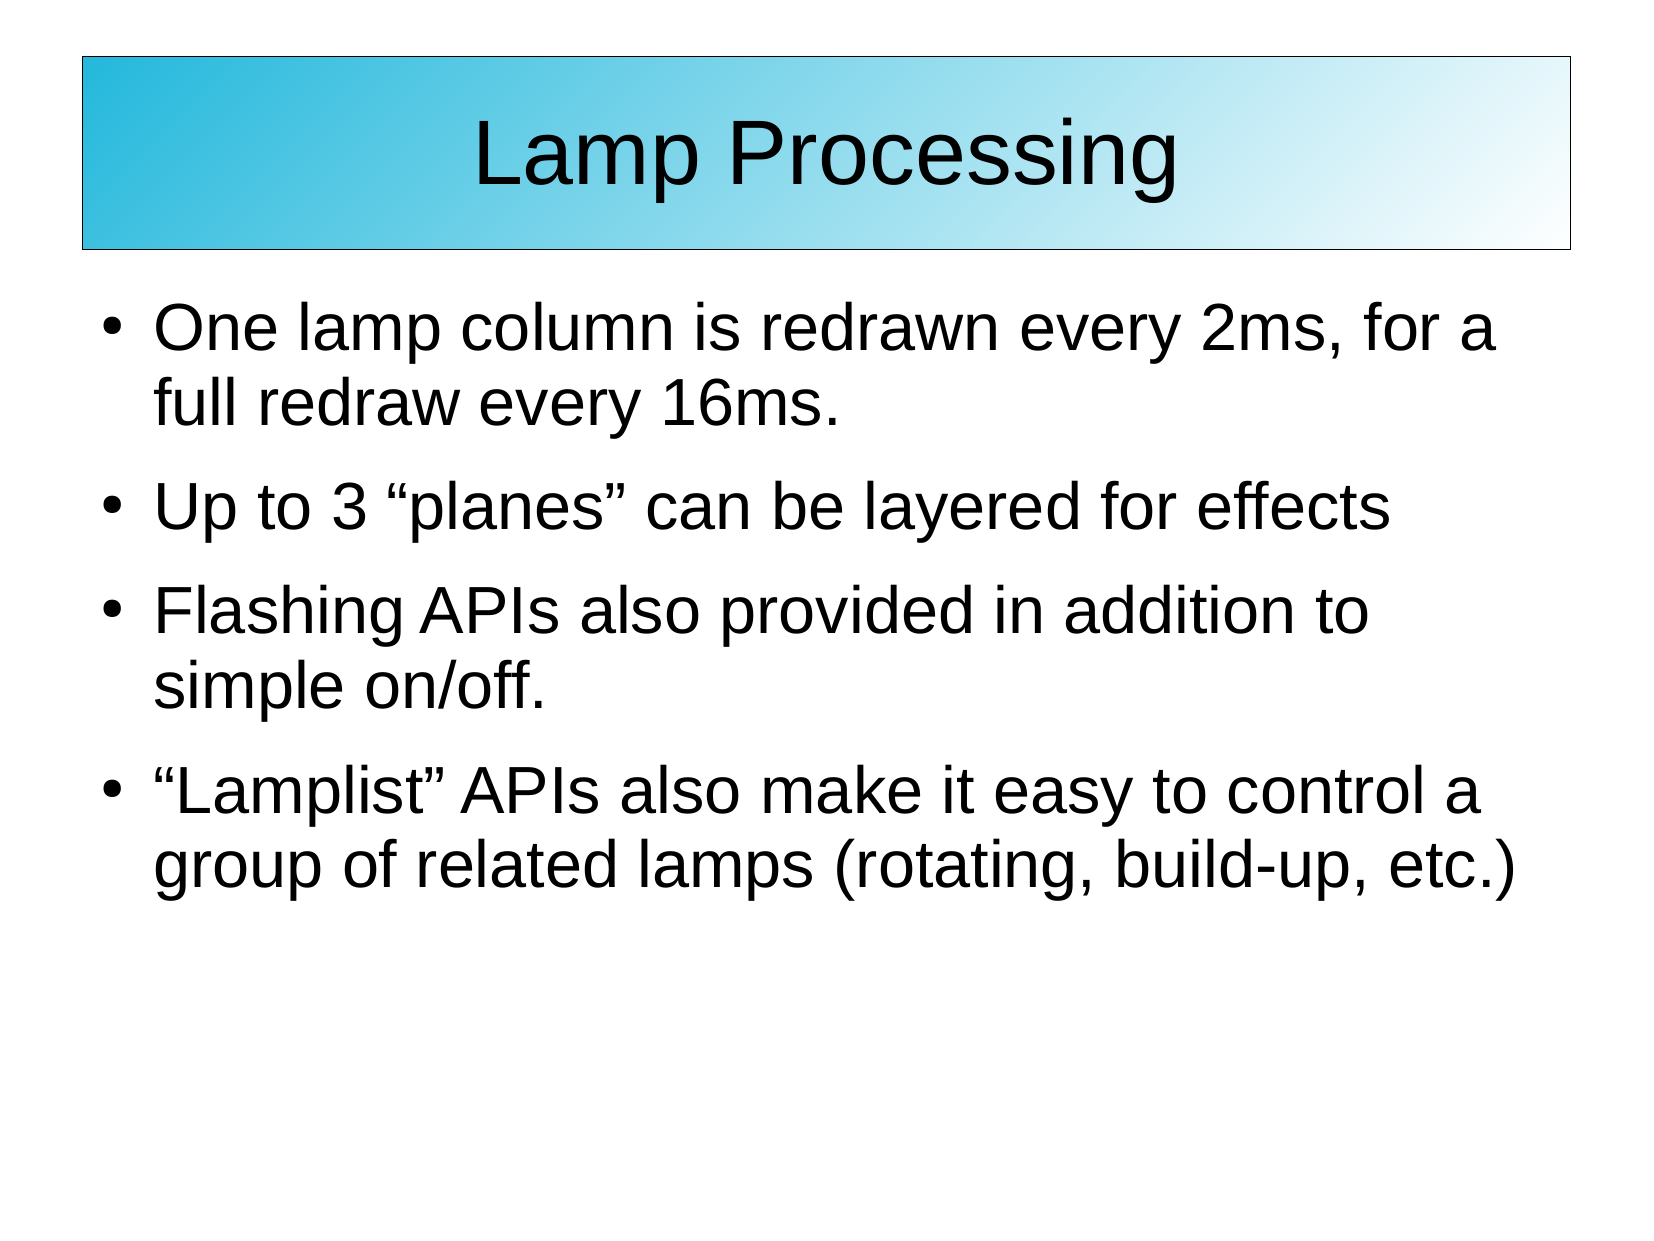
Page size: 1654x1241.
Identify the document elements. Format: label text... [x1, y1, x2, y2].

title Lamp Processing [82, 56, 1571, 250]
list One lamp column is redrawn every 2ms, for a full redraw every 16ms. Up to 3 “planes” can be layered for effects Flashing APIs also provided in addition to simple on/off. “Lamplist” APIs also make it easy to control a group of related lamps (rotating, build-up, etc.) [82, 290, 1571, 1094]
